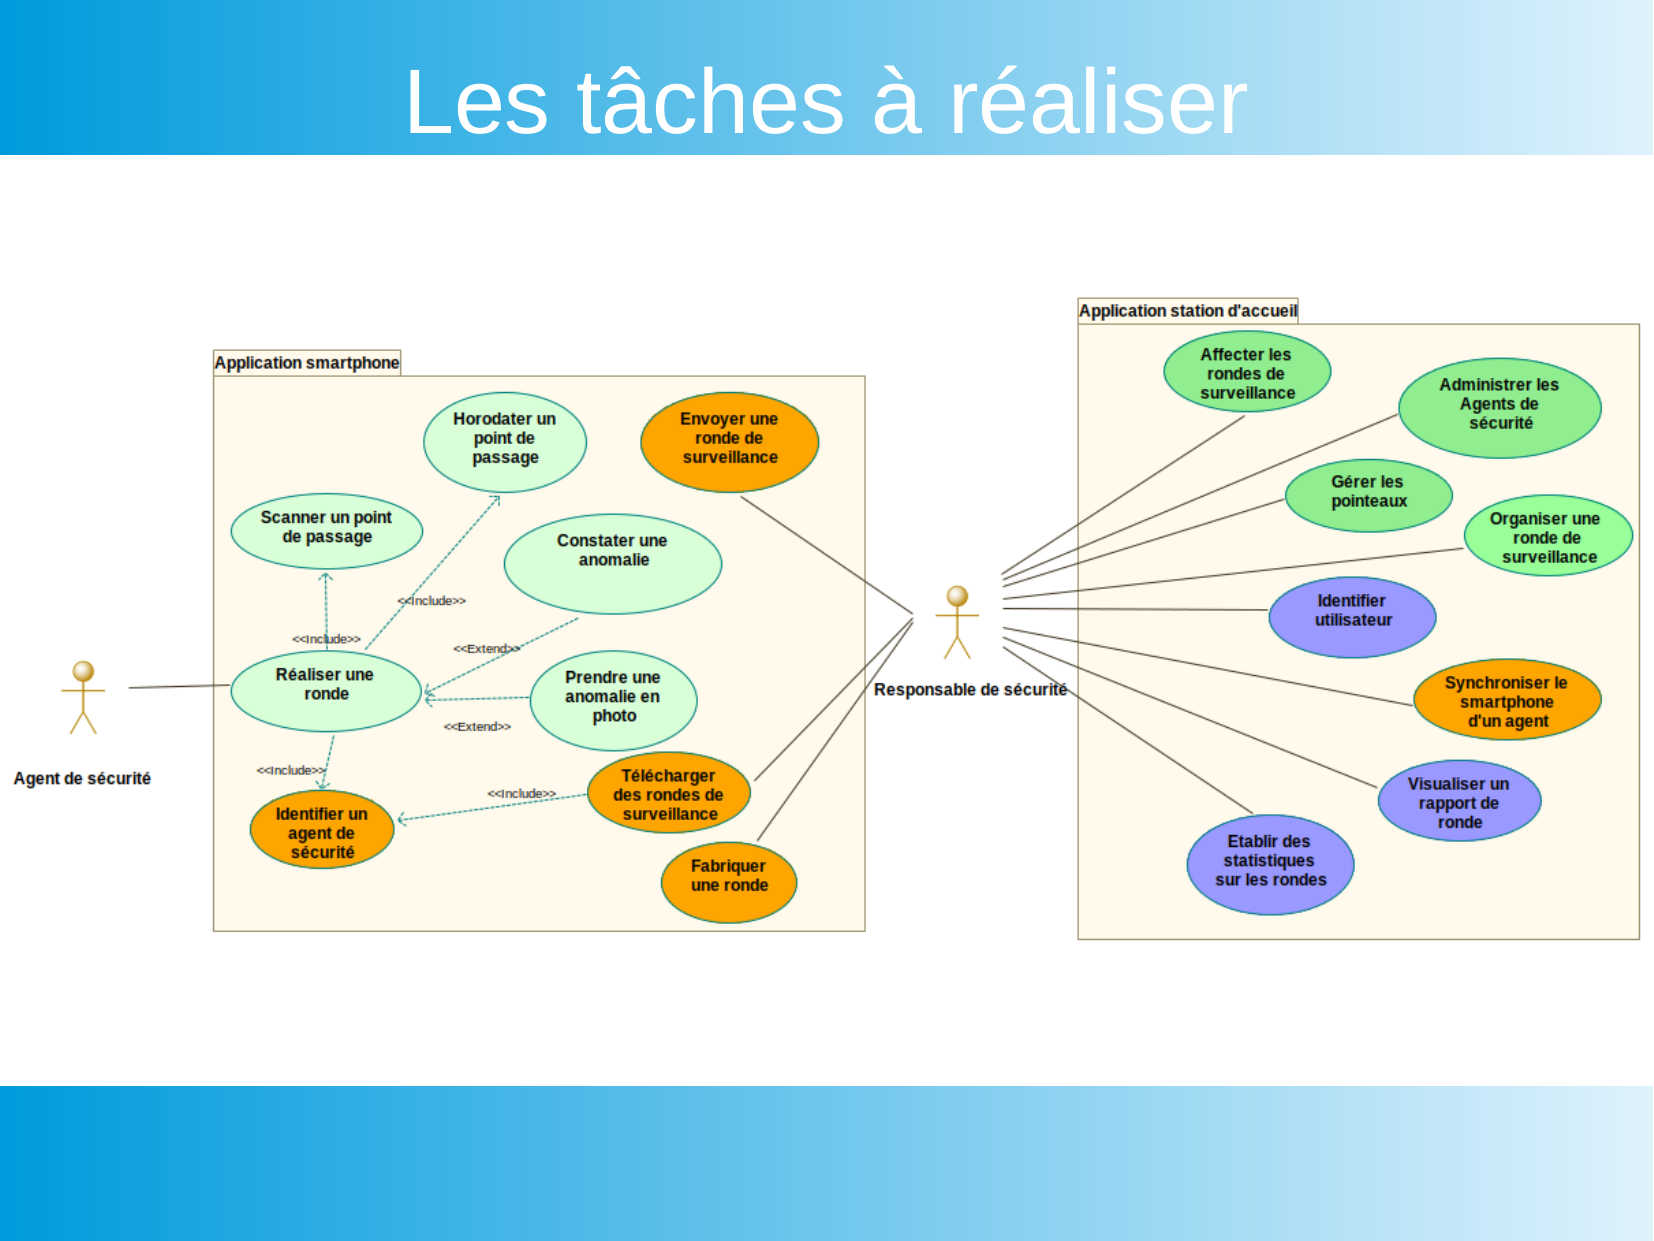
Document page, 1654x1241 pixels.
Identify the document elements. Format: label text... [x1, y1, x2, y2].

title Les tâches à réaliser [82, 49, 1571, 155]
picture [0, 284, 1654, 954]
